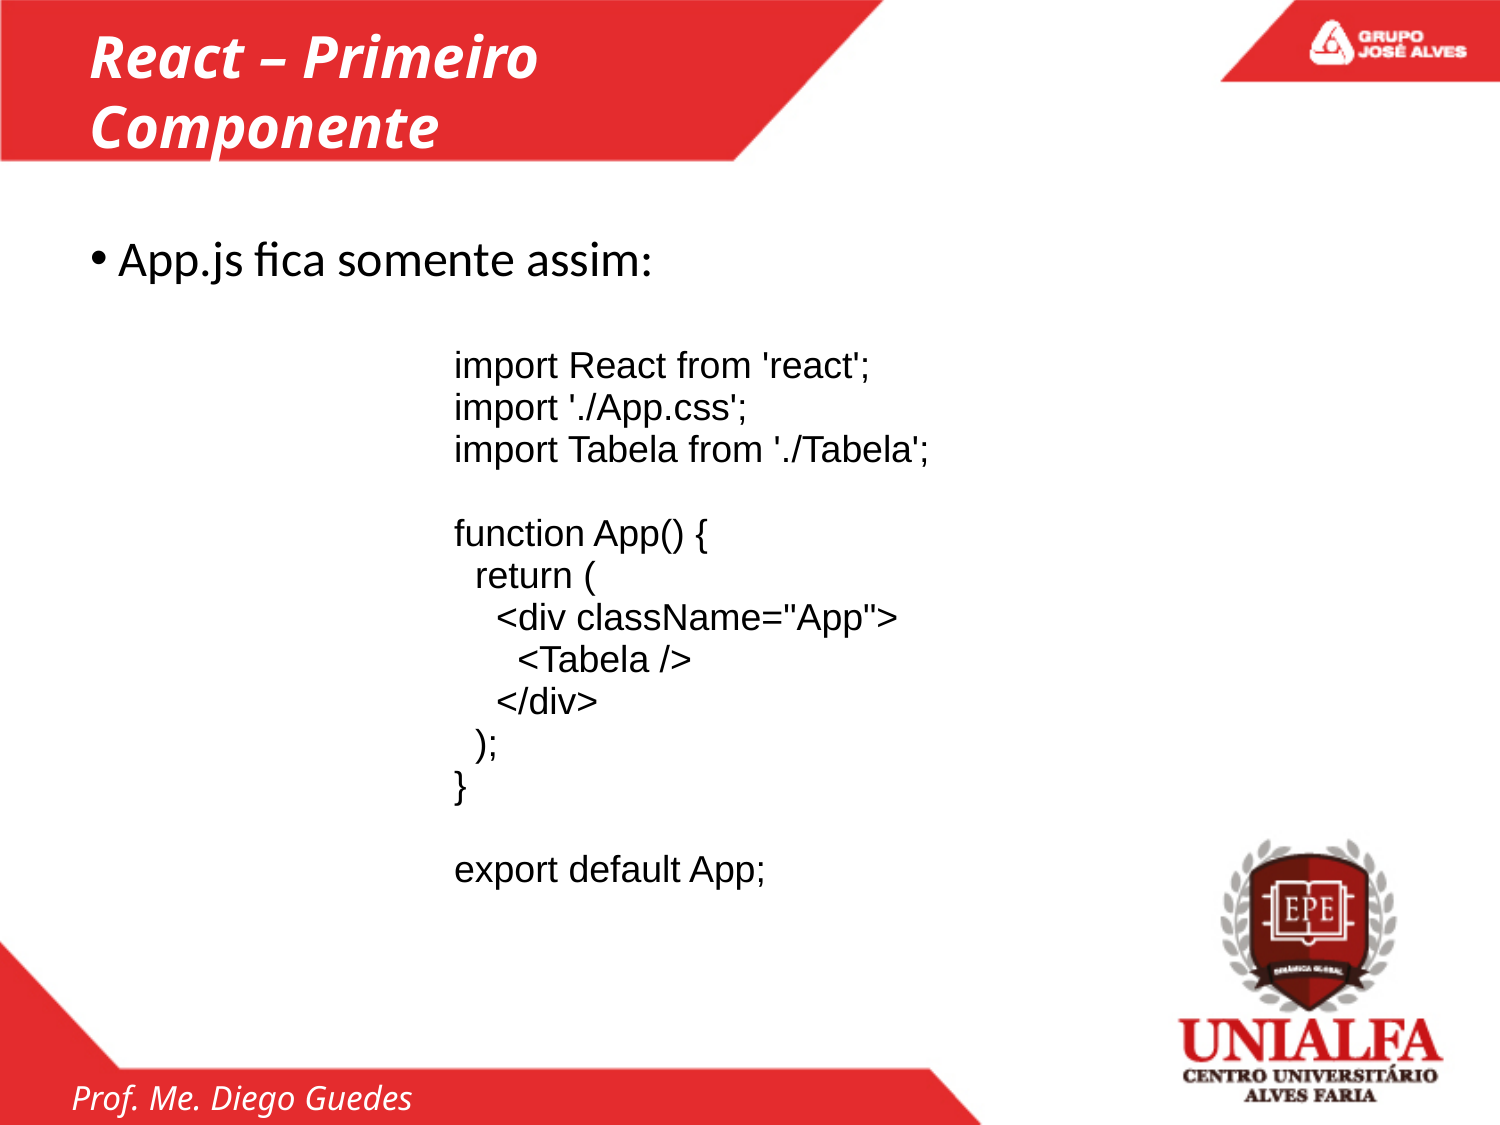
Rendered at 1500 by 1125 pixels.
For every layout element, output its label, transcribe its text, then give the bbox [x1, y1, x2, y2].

text_box React – Primeiro Componente [75, 12, 740, 168]
picture [0, 0, 1500, 1125]
text_box Prof. Me. Diego Guedes [56, 1070, 711, 1125]
list App.js fica somente assim: [75, 225, 1426, 933]
text_box import React from 'react'; import './App.css'; import Tabela from './Tabela'; function App() { return ( <div className="App"> <Tabela /> </div> ); } export default App; [439, 336, 945, 933]
